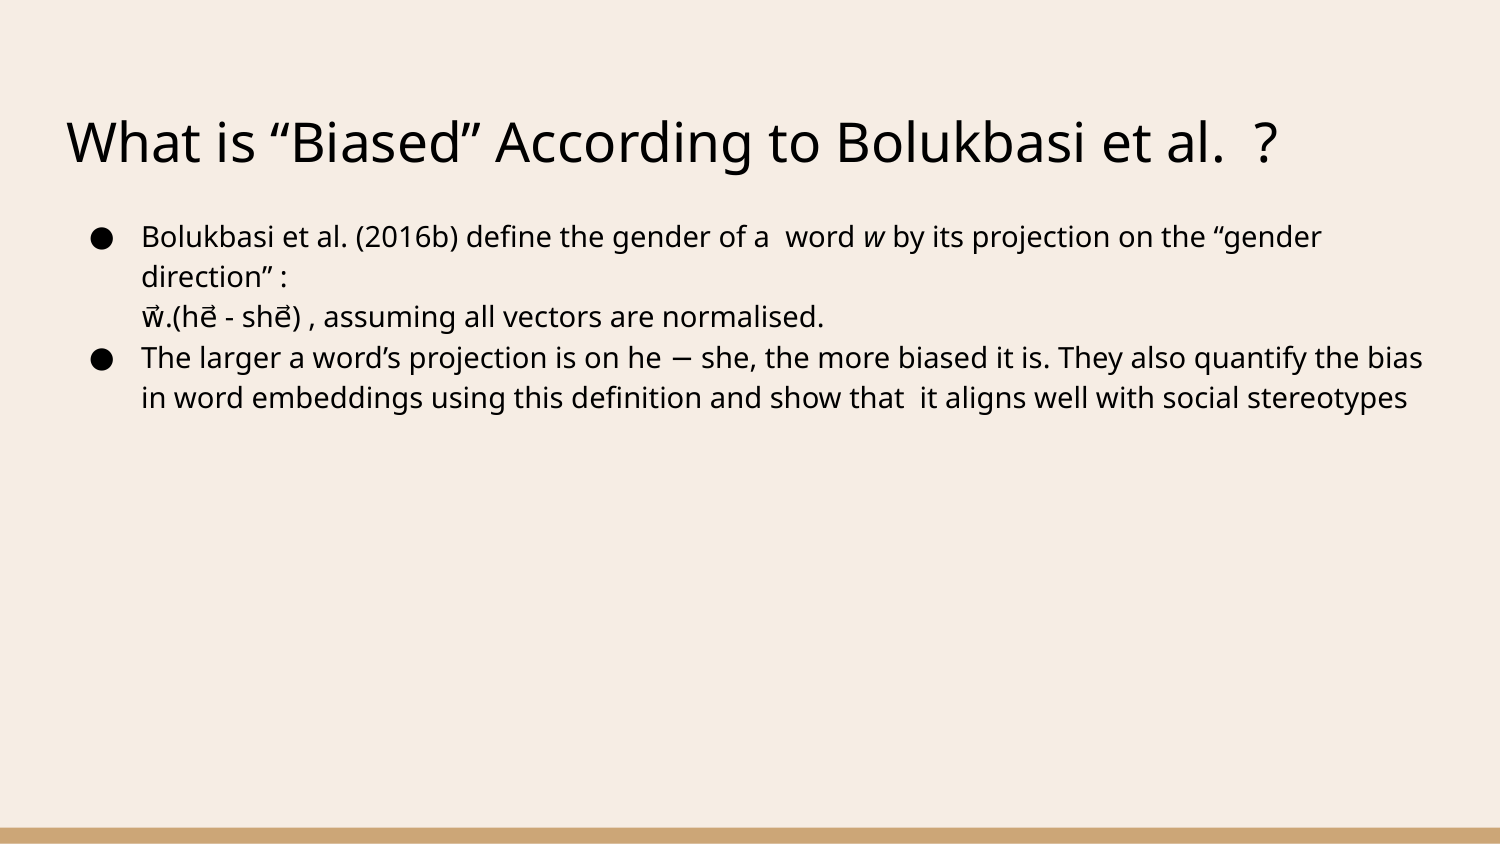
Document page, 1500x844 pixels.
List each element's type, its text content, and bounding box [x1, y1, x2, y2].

title What is “Biased” According to Bolukbasi et al. ? [51, 51, 1449, 189]
list Bolukbasi et al. (2016b) define the gender of a word w by its projection on the “gender direction” : w⃗.(he⃗ - she⃗) , assuming all vectors are normalised. The larger a word’s projection is on he − she, the more biased it is. They also quantify the bias in word embeddings using this definition and show that it aligns well with social stereotypes [51, 197, 1449, 748]
